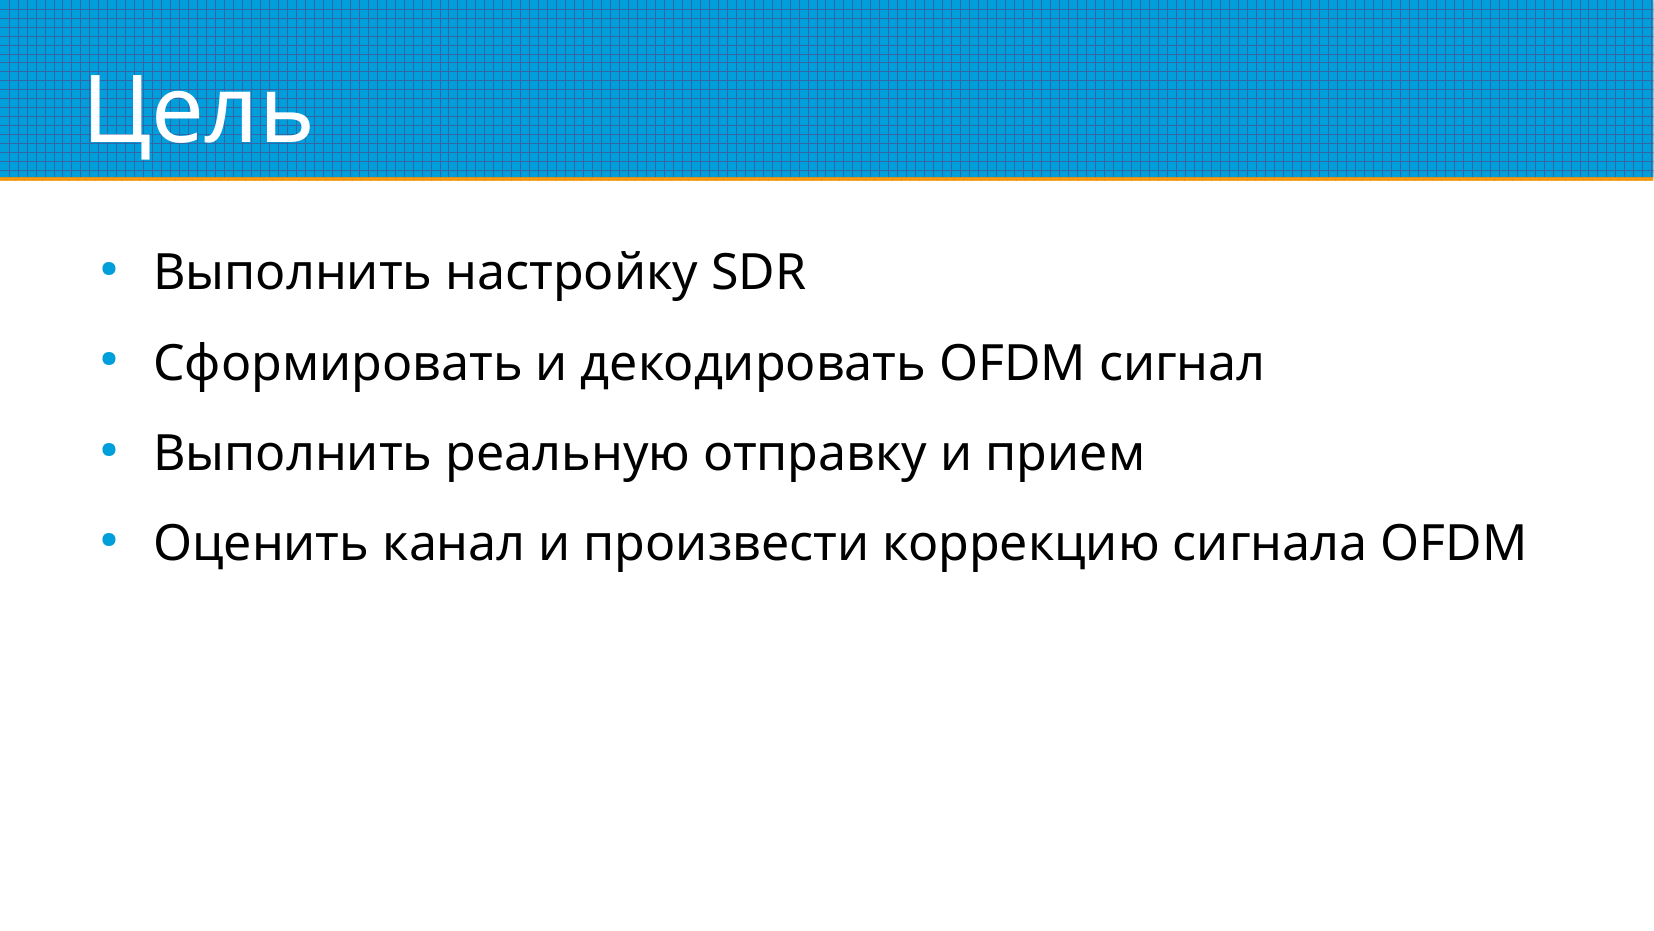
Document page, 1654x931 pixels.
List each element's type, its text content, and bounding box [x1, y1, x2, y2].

title Цель [82, 14, 1571, 171]
list Выполнить настройку SDR Сформировать и декодировать OFDM сигнал Выполнить реальную отправку и прием Оценить канал и произвести коррекцию сигнала OFDM [82, 236, 1563, 811]
